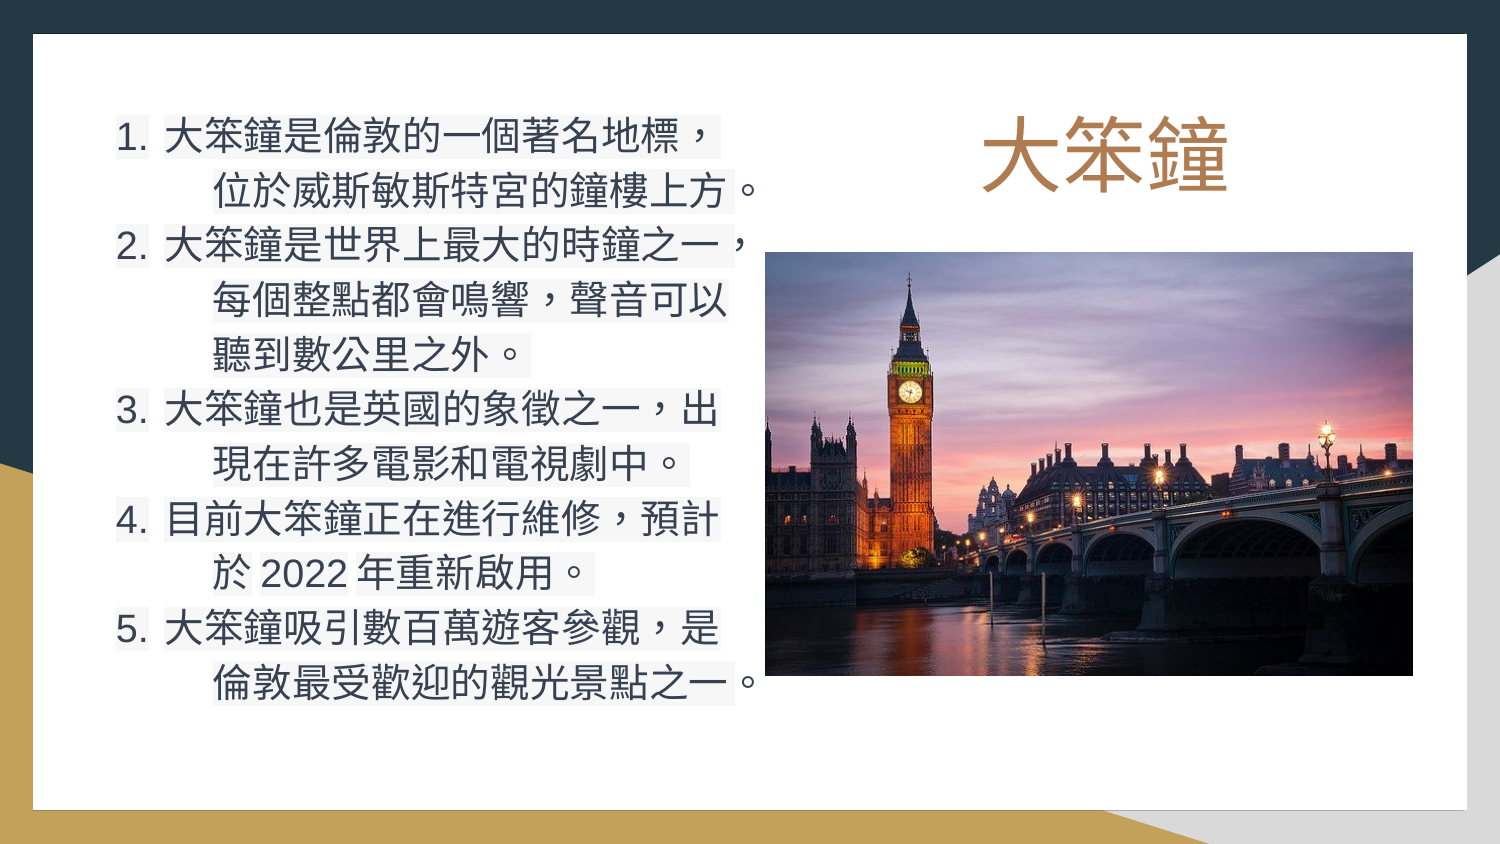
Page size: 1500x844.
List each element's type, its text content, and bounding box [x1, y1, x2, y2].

list 大笨鐘是倫敦的一個著名地標，位於威斯敏斯特宮的鐘樓上方。 大笨鐘是世界上最大的時鐘之一，每個整點都會鳴響，聲音可以聽到數公里之外。 大笨鐘也是英國的象徵之一，出現在許多電影和電視劇中。 目前大笨鐘正在進行維修，預計於2022年重新啟用。 大笨鐘吸引數百萬遊客參觀，是倫敦最受歡迎的觀光景點之一。 [71, 88, 751, 731]
picture [765, 252, 1413, 676]
title 大笨鐘 [796, 88, 1413, 232]
